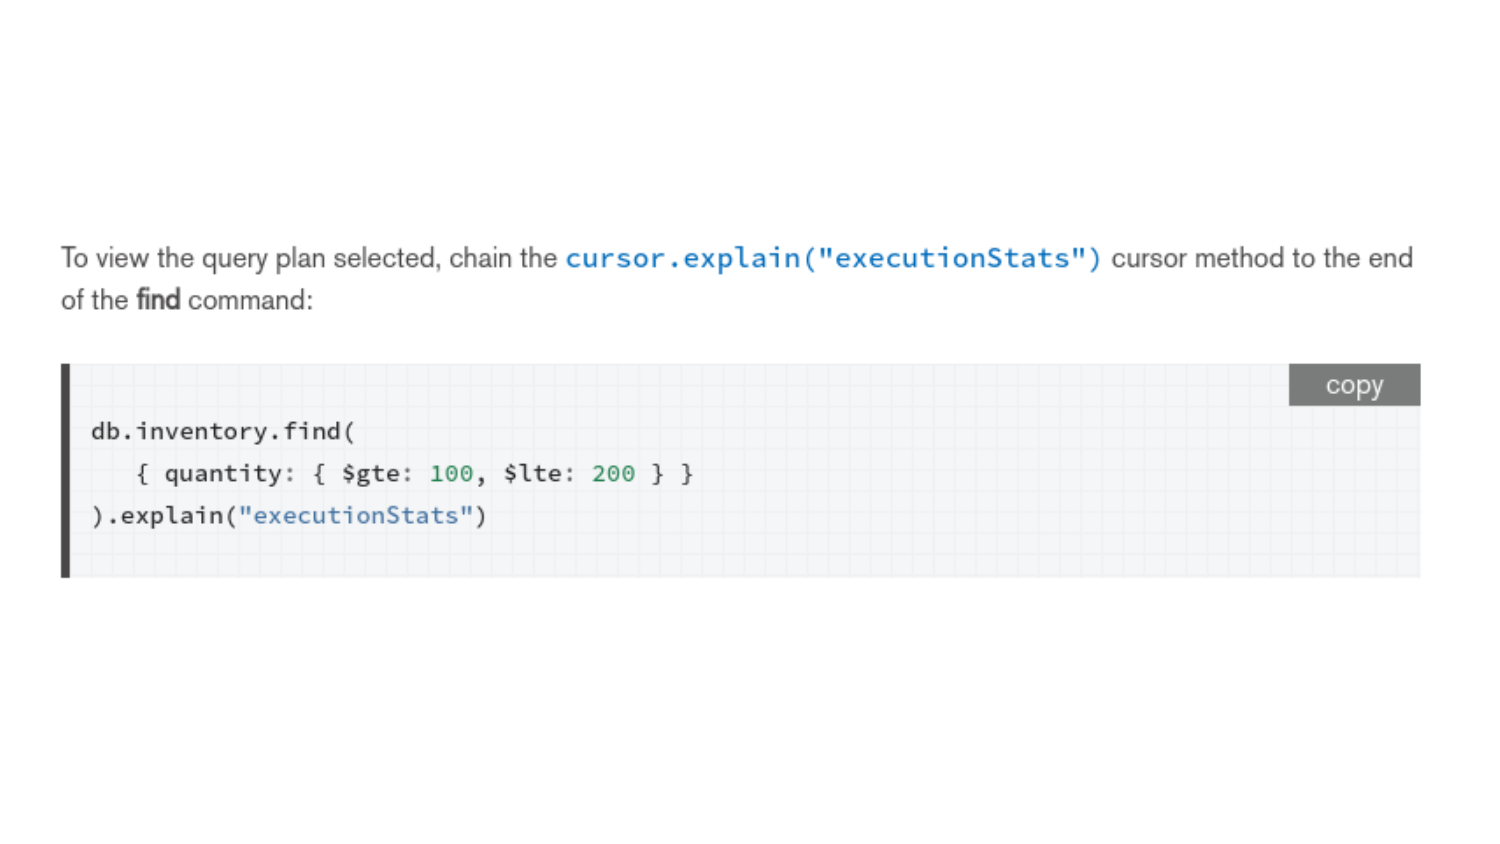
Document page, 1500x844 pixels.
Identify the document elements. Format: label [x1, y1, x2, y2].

picture [0, 237, 1500, 607]
